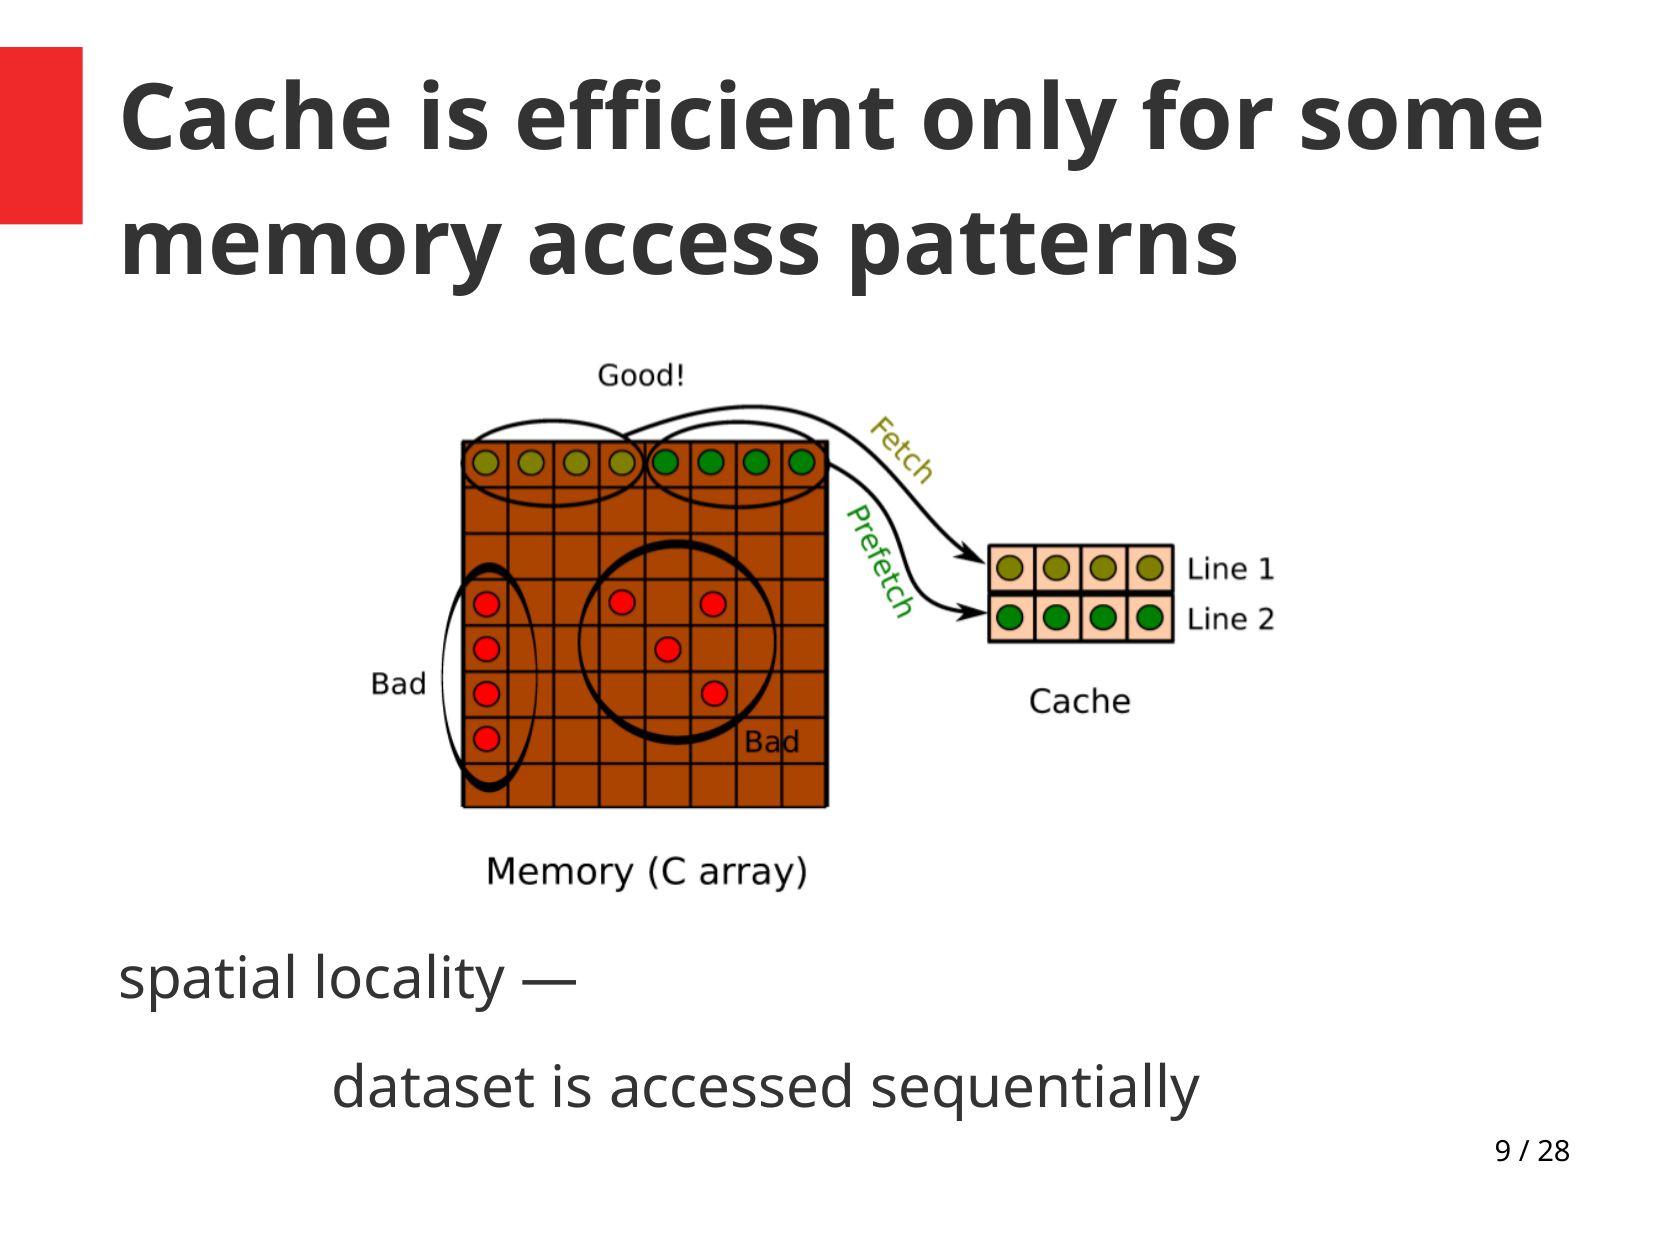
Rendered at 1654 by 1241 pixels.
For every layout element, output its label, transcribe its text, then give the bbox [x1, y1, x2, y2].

title Cache is efficient only for some memory access patterns [118, 16, 1571, 337]
picture [347, 337, 1307, 912]
list spatial locality — dataset is accessed sequentially [118, 936, 1456, 1156]
